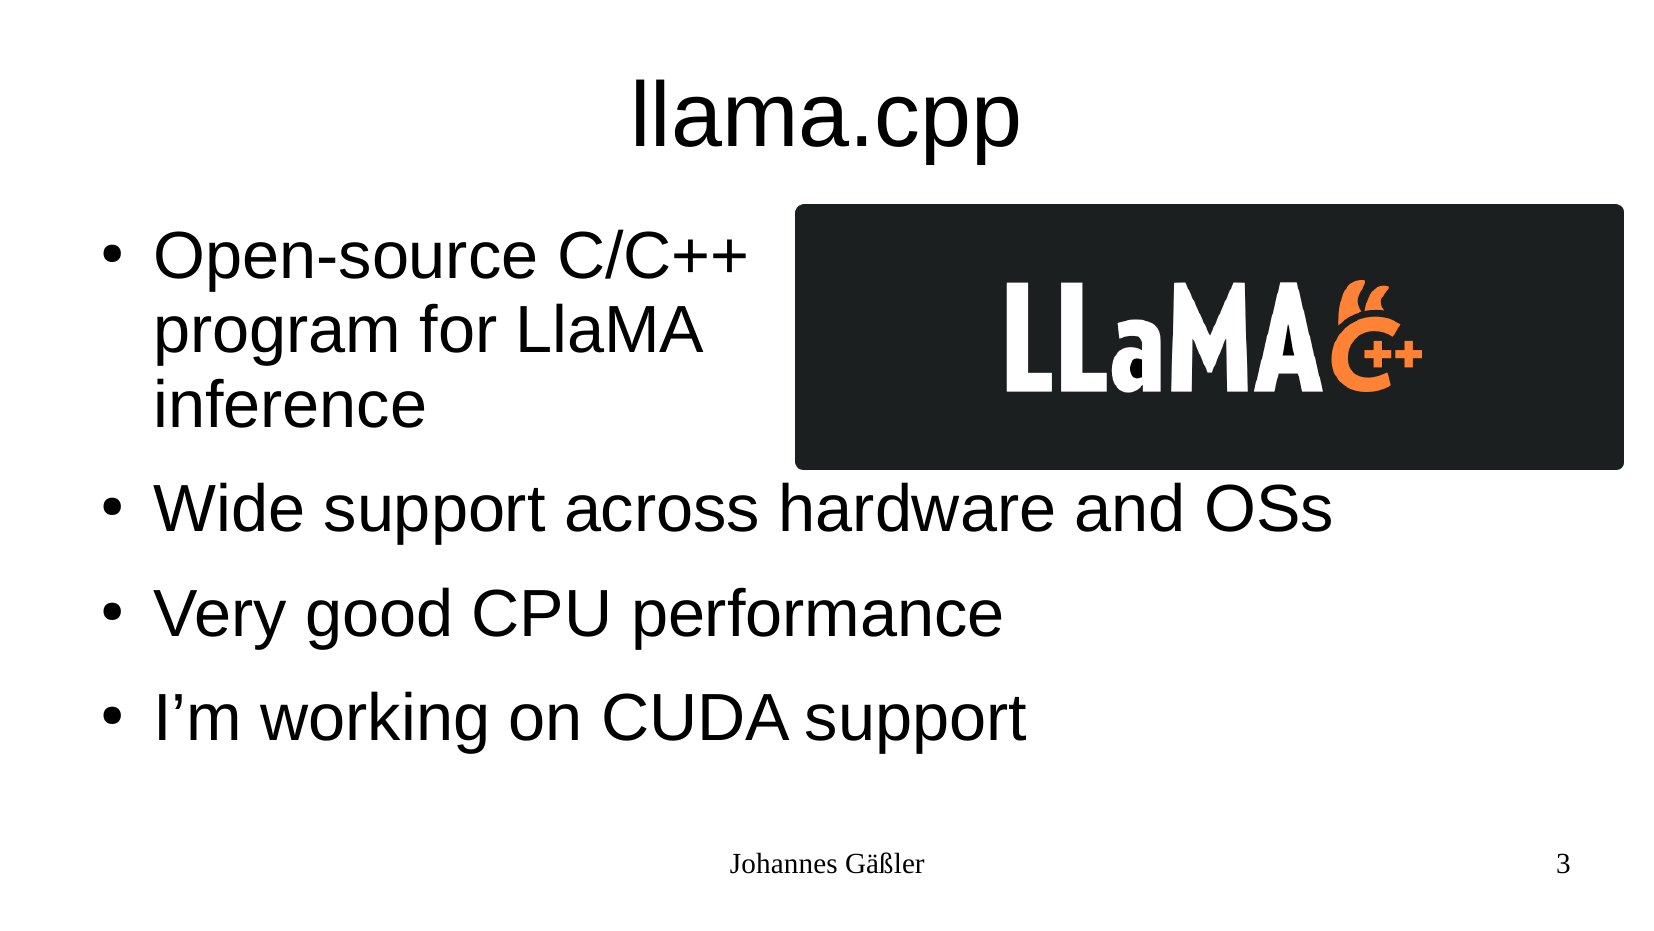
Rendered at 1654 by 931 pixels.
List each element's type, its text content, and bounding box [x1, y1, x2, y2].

picture [795, 204, 1624, 470]
list Open-source C/C++ program for LlaMA inference Wide support across hardware and OSs Very good CPU performance I’m working on CUDA support [82, 217, 1571, 758]
title llama.cpp [82, 37, 1571, 193]
